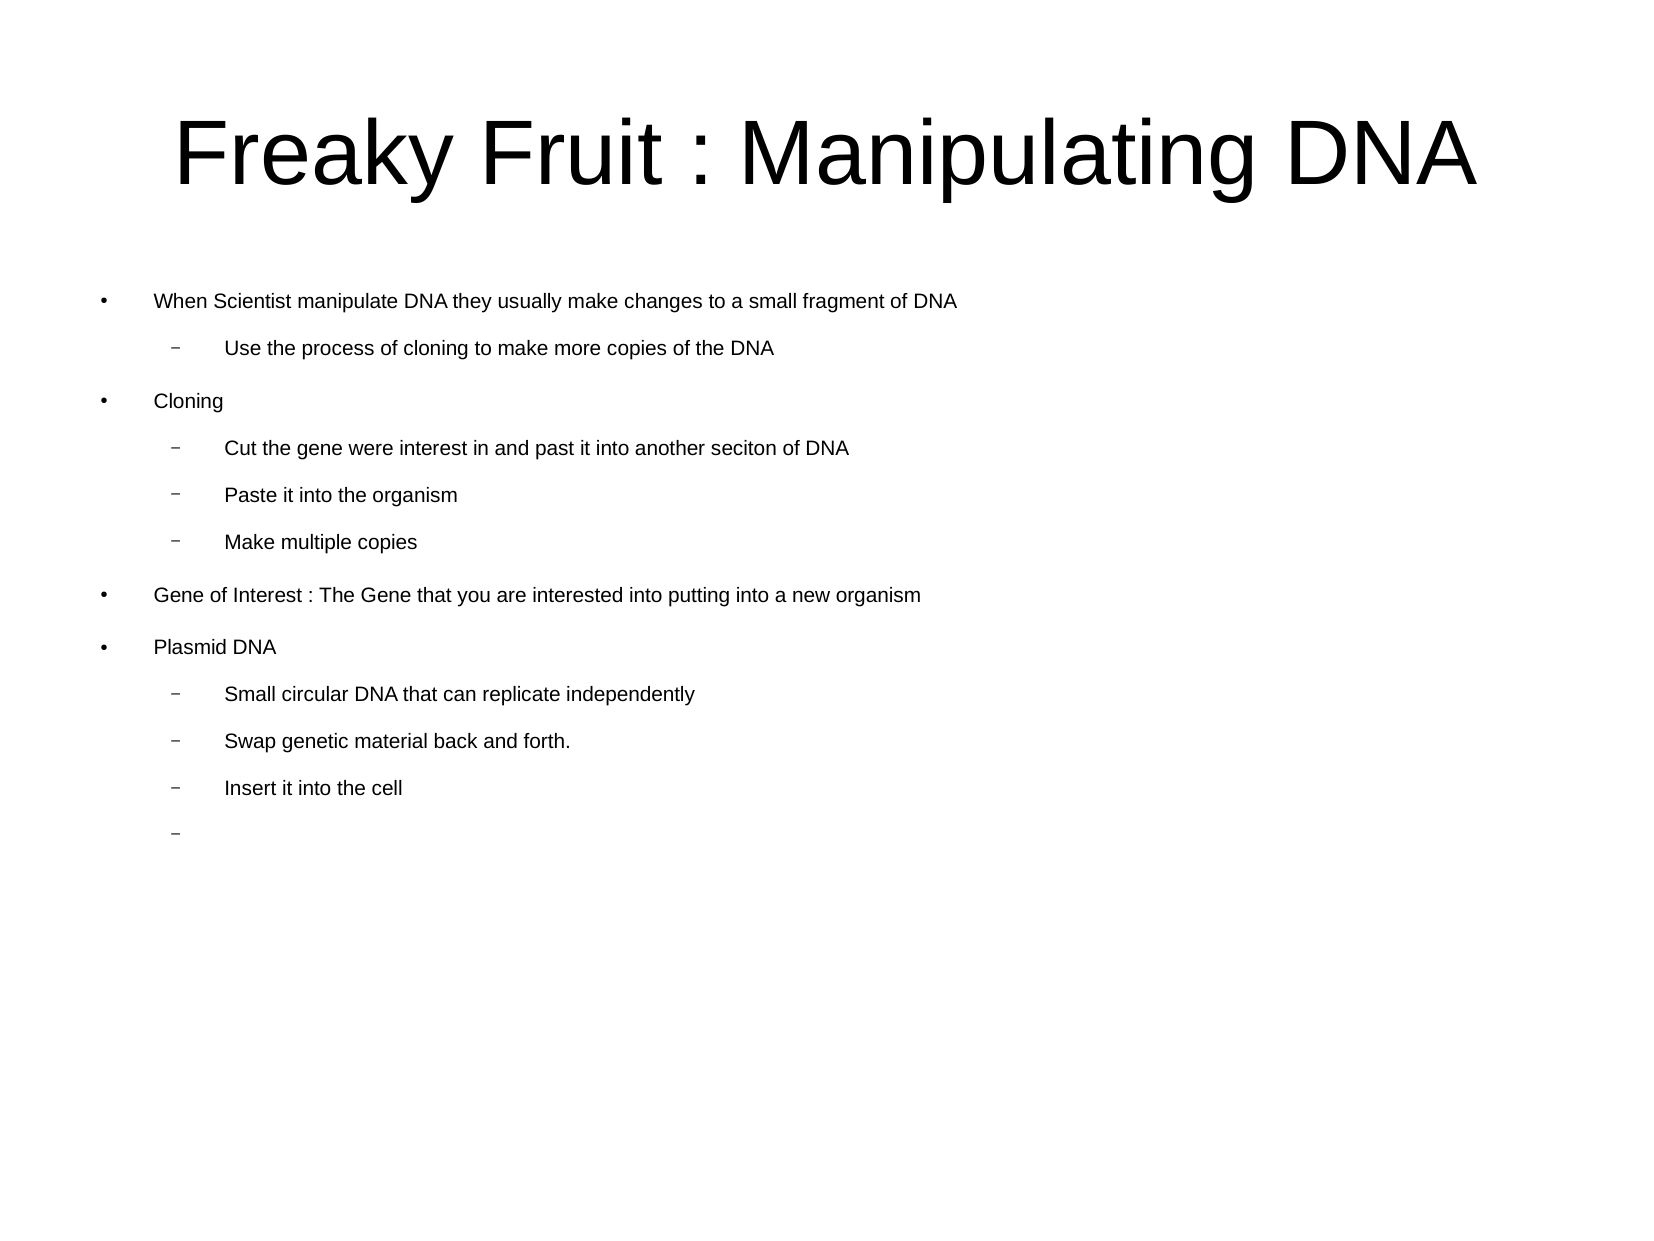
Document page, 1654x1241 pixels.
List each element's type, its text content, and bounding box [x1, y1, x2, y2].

title Freaky Fruit : Manipulating DNA [82, 49, 1571, 257]
list When Scientist manipulate DNA they usually make changes to a small fragment of DNA Use the process of cloning to make more copies of the DNA Cloning Cut the gene were interest in and past it into another seciton of DNA Paste it into the organism Make multiple copies Gene of Interest : The Gene that you are interested into putting into a new organism Plasmid DNA Small circular DNA that can replicate independently Swap genetic material back and forth. Insert it into the cell [82, 290, 1571, 1229]
